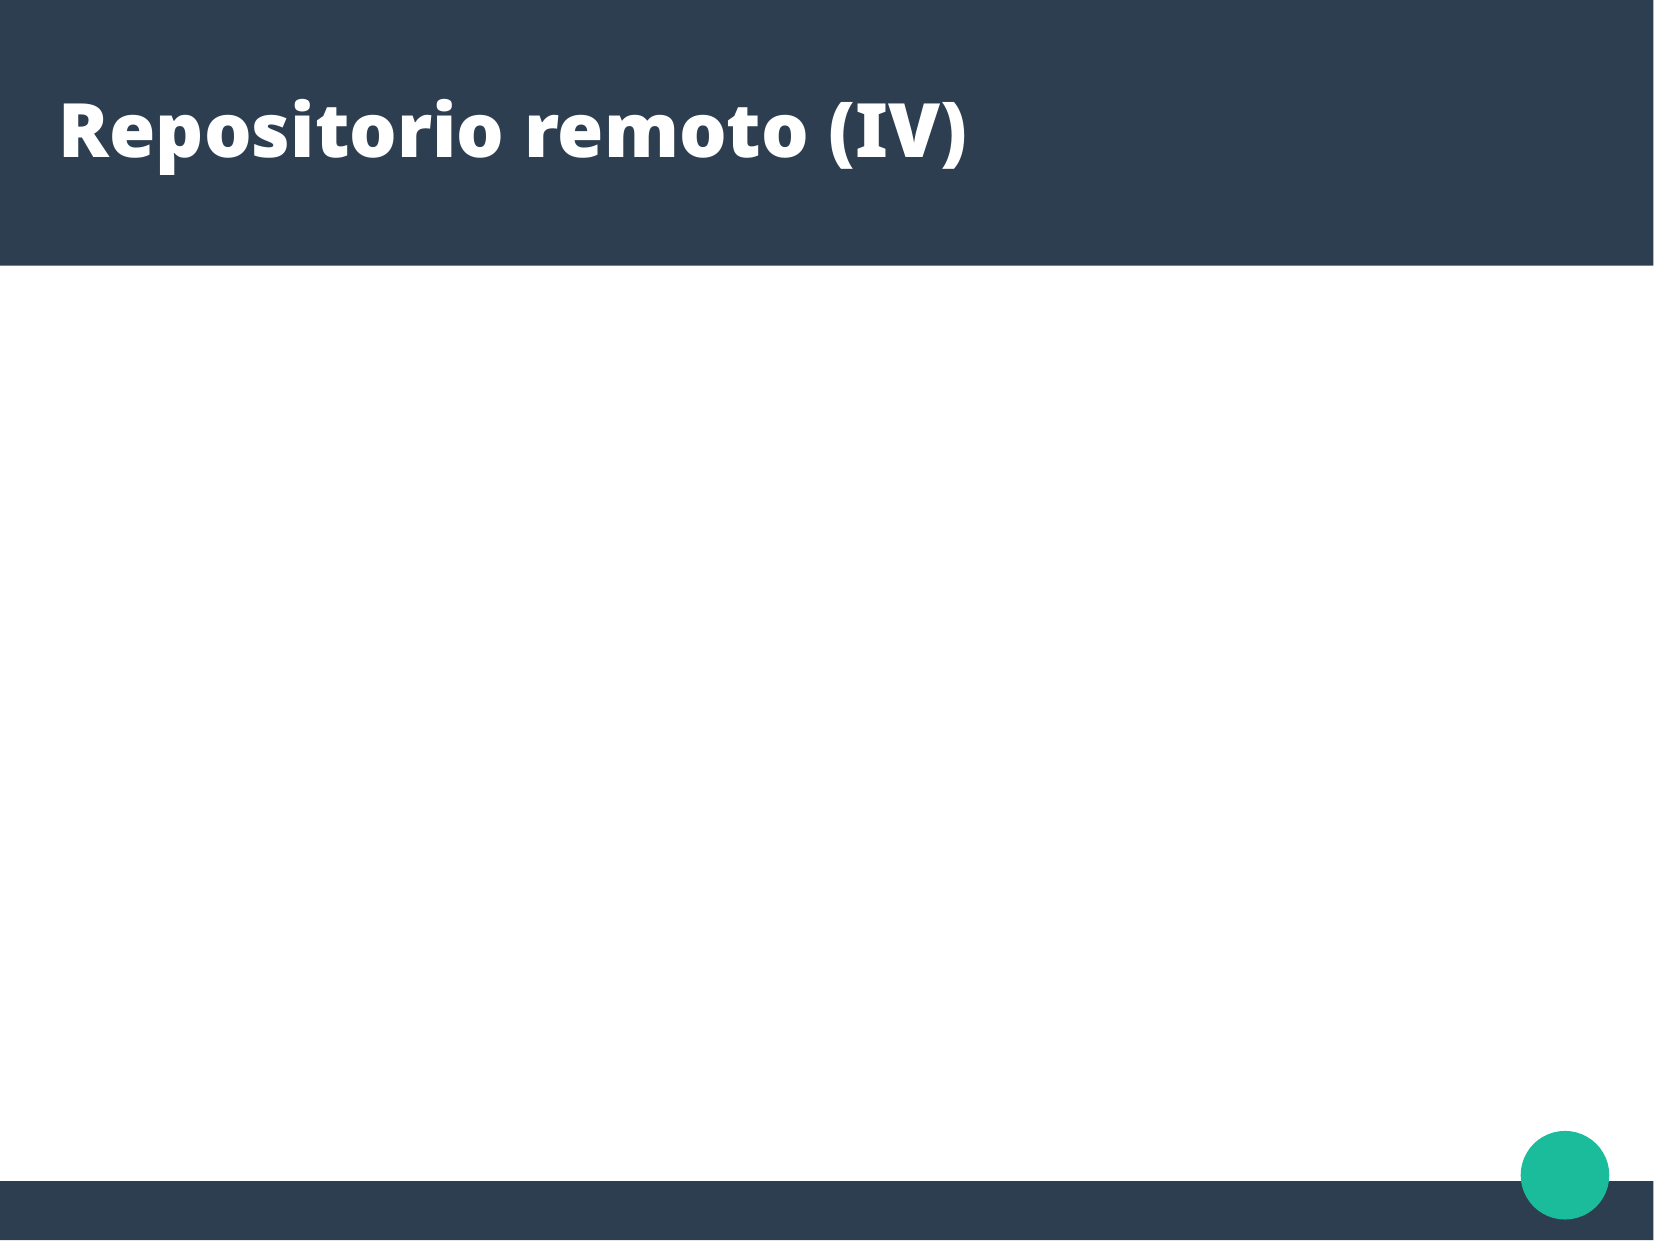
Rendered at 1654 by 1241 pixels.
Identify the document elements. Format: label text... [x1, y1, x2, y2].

title Repositorio remoto (IV) [59, 49, 1595, 207]
